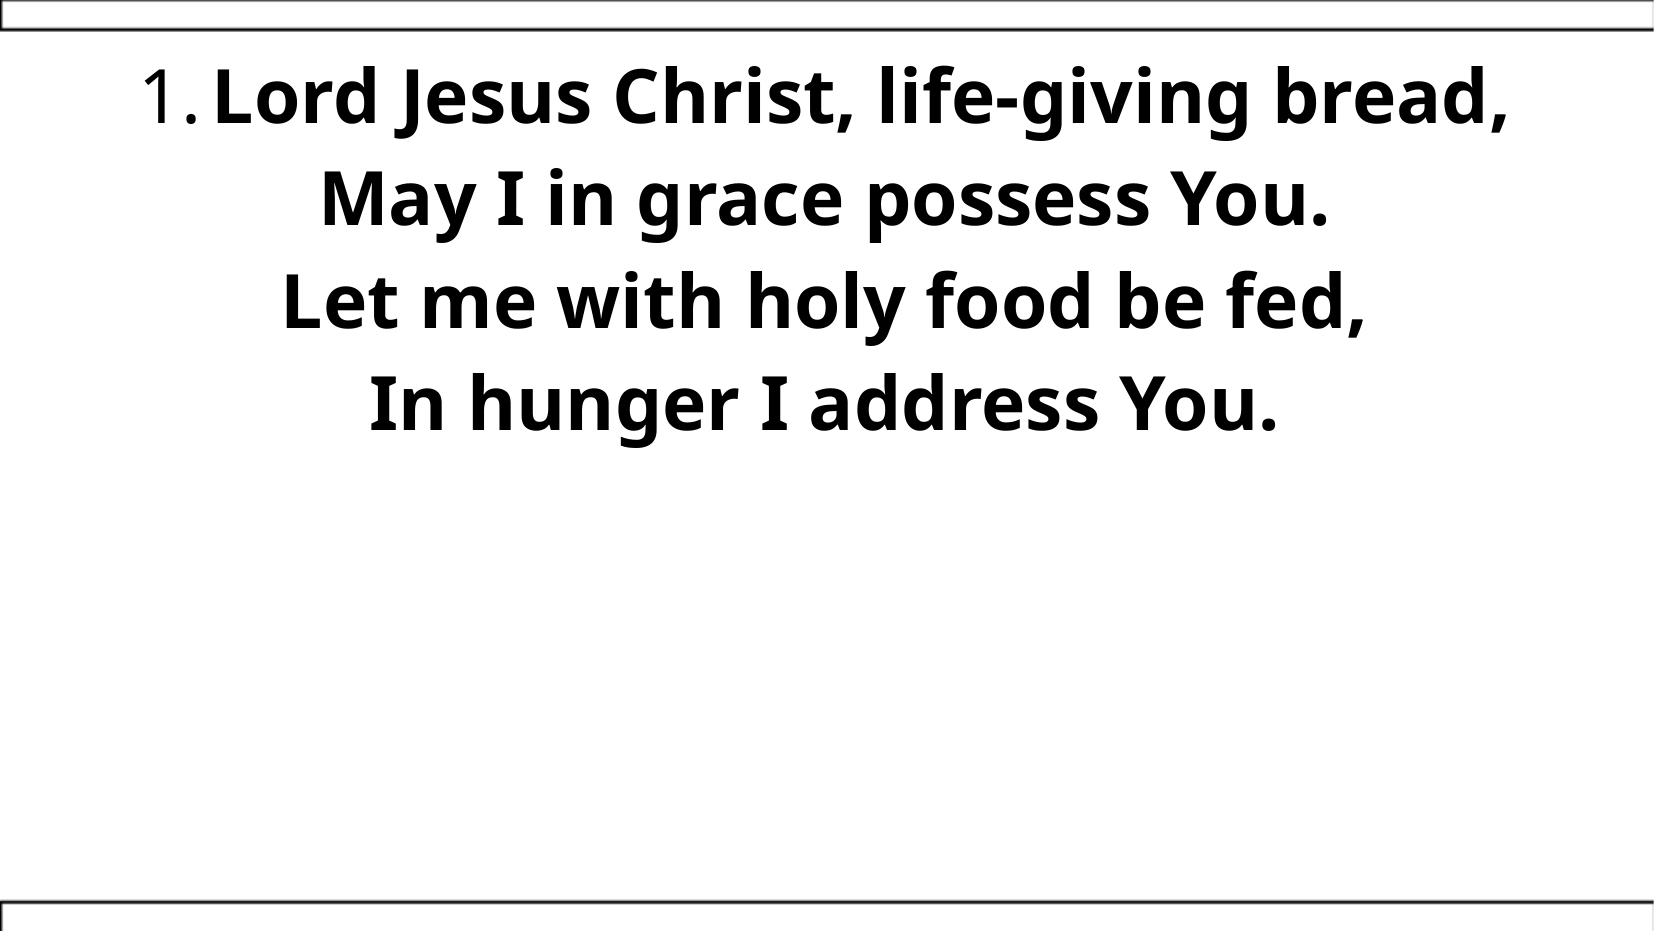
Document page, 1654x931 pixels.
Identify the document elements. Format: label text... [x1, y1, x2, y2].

picture [0, 0, 1654, 931]
text_box 1. Lord Jesus Christ, life-giving bread, May I in grace possess You. Let me with holy food be fed, In hunger I address You. [90, 35, 1561, 451]
